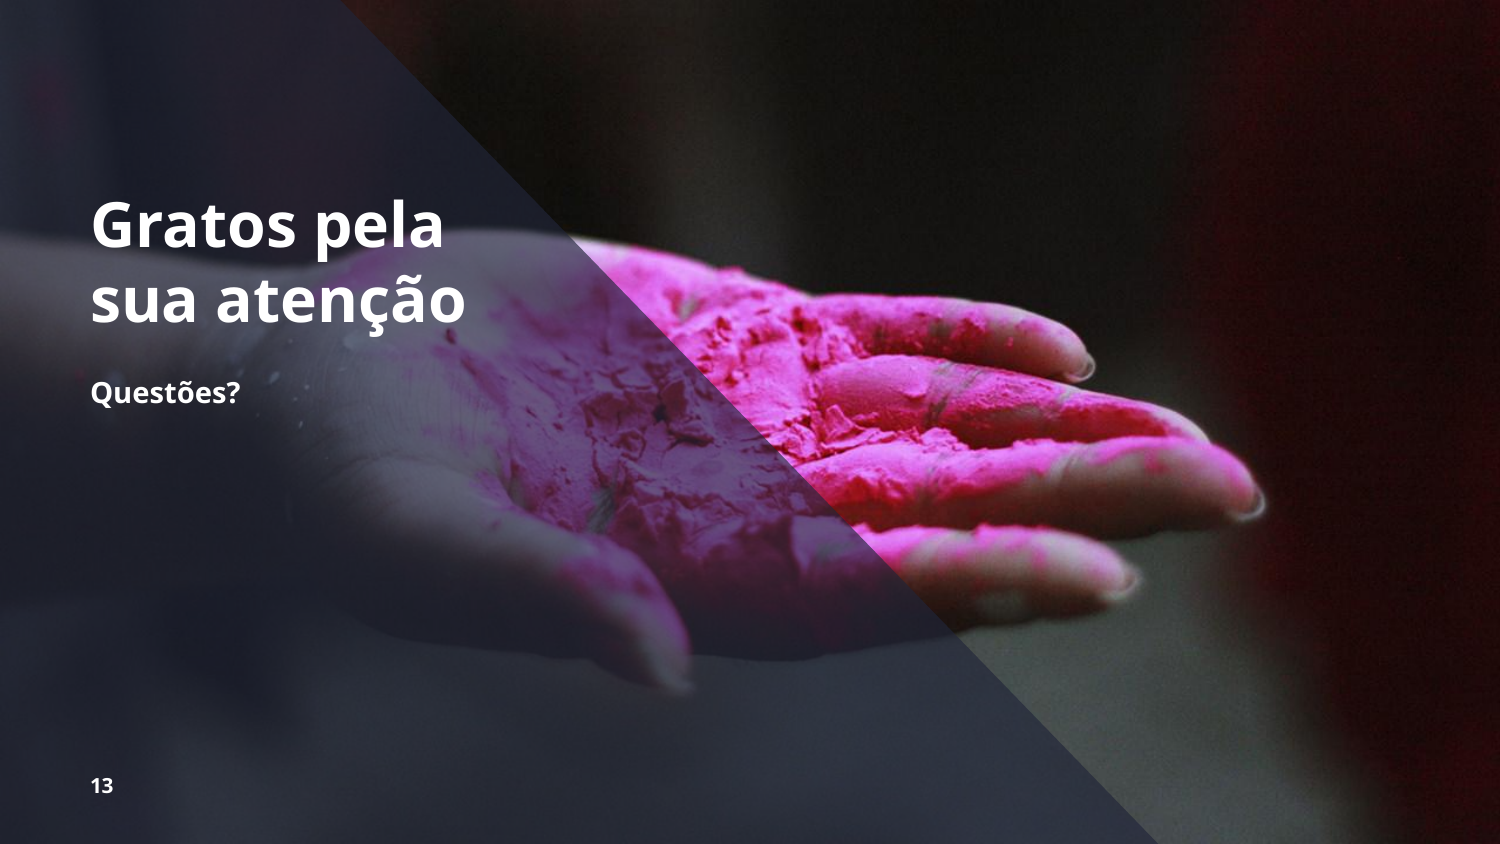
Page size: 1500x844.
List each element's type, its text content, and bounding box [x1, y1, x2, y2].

title Gratos pela sua atenção [75, 224, 580, 351]
subtitle Questões? [75, 354, 580, 696]
picture [342, 0, 1500, 844]
slide_number <number> [75, 766, 165, 807]
